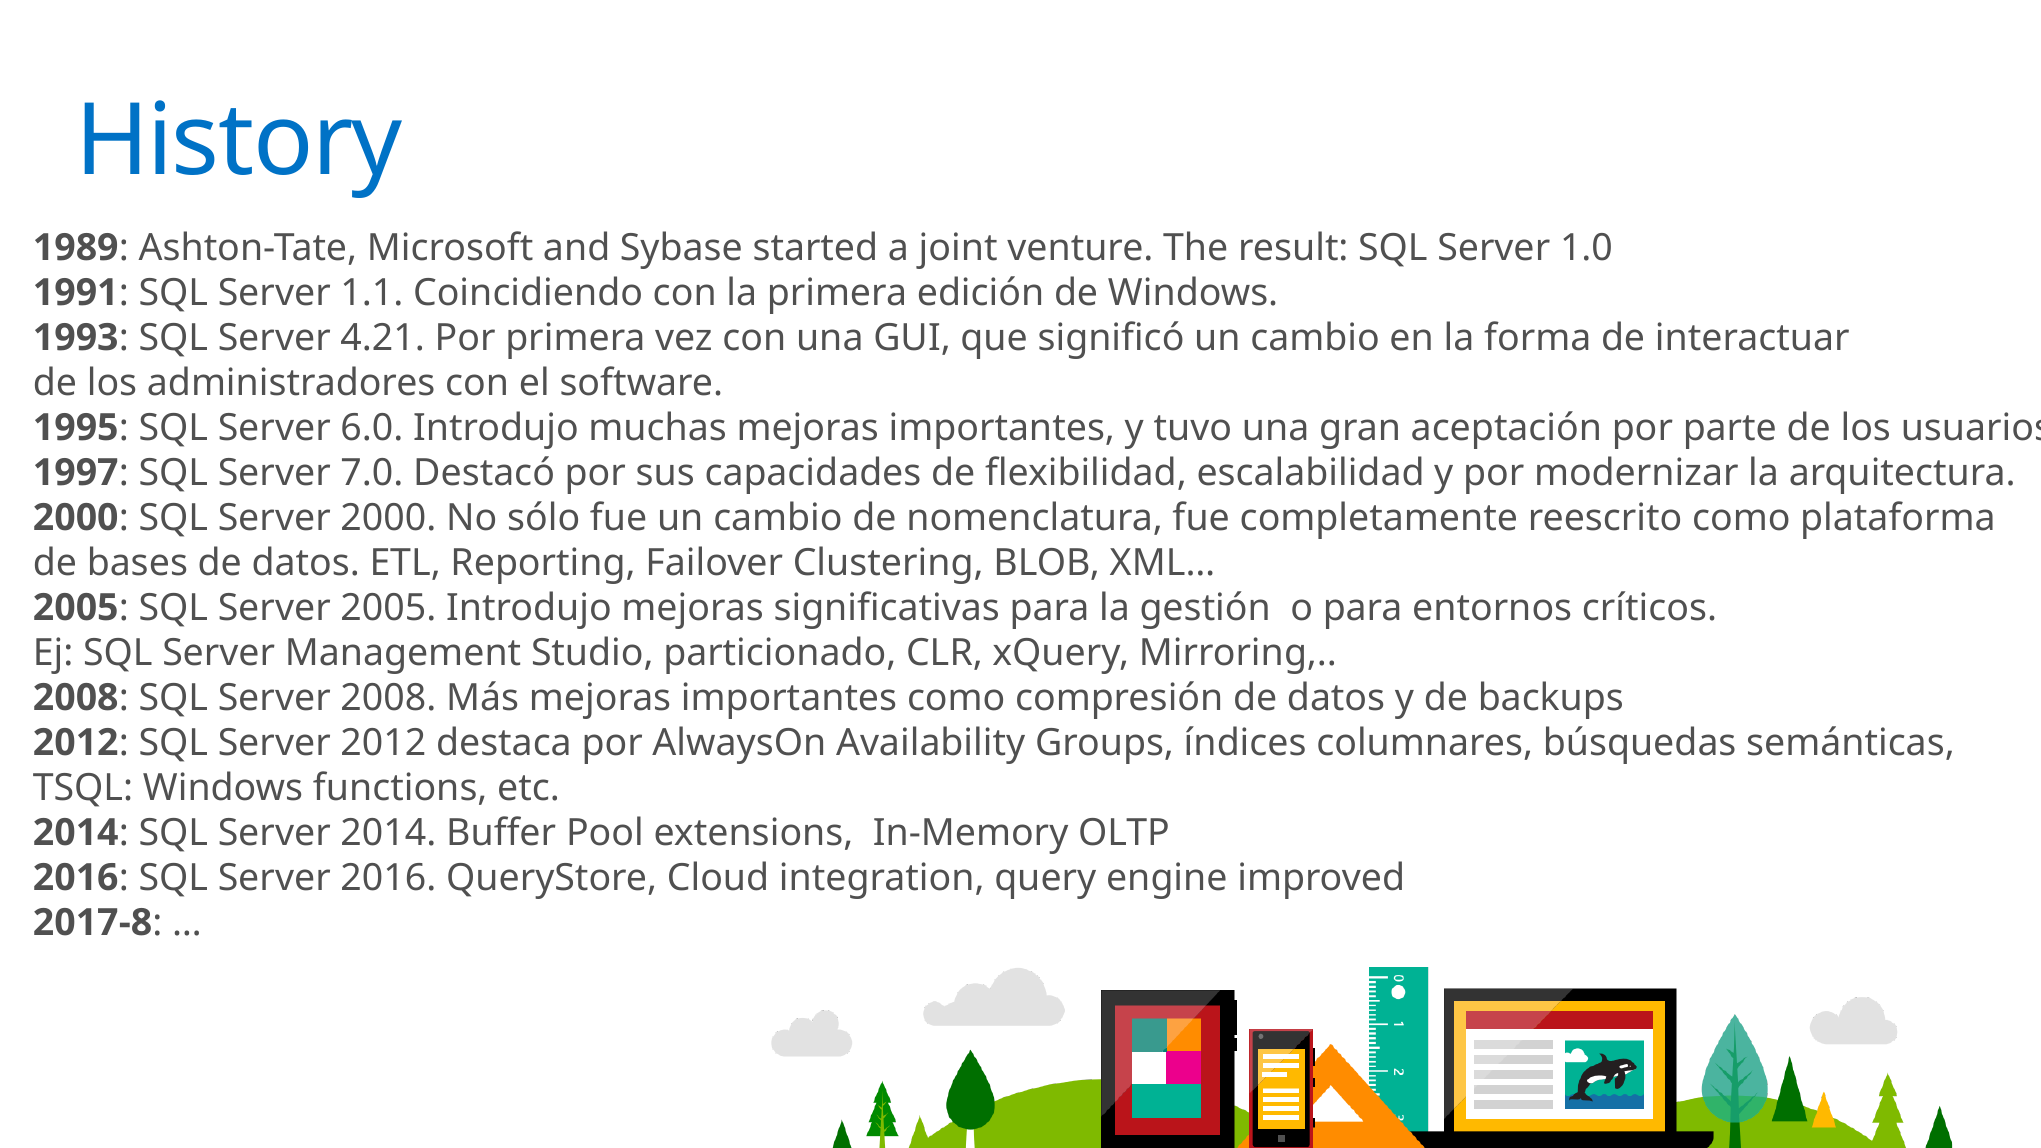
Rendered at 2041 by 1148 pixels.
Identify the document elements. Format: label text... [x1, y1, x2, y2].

text_box 1989: Ashton-Tate, Microsoft and Sybase started a joint venture. The result: SQL Server 1.0 1991: SQL Server 1.1. Coincidiendo con la primera edición de Windows. 1993: SQL Server 4.21. Por primera vez con una GUI, que significó un cambio en la forma de interactuar de los administradores con el software. 1995: SQL Server 6.0. Introdujo muchas mejoras importantes, y tuvo una gran aceptación por parte de los usuarios. 1997: SQL Server 7.0. Destacó por sus capacidades de flexibilidad, escalabilidad y por modernizar la arquitectura. 2000: SQL Server 2000. No sólo fue un cambio de nomenclatura, fue completamente reescrito como plataforma de bases de datos. ETL, Reporting, Failover Clustering, BLOB, XML… 2005: SQL Server 2005. Introdujo mejoras significativas para la gestión o para entornos críticos. Ej: SQL Server Management Studio, particionado, CLR, xQuery, Mirroring,.. 2008: SQL Server 2008. Más mejoras importantes como compresión de datos y de backups 2012: SQL Server 2012 destaca por AlwaysOn Availability Groups, índices columnares, búsquedas semánticas, TSQL: Windows functions, etc. 2014: SQL Server 2014. Buffer Pool extensions, In-Memory OLTP 2016: SQL Server 2016. QueryStore, Cloud integration, query engine improved 2017-8: … [2, 198, 2041, 1147]
title History [60, 60, 1980, 198]
